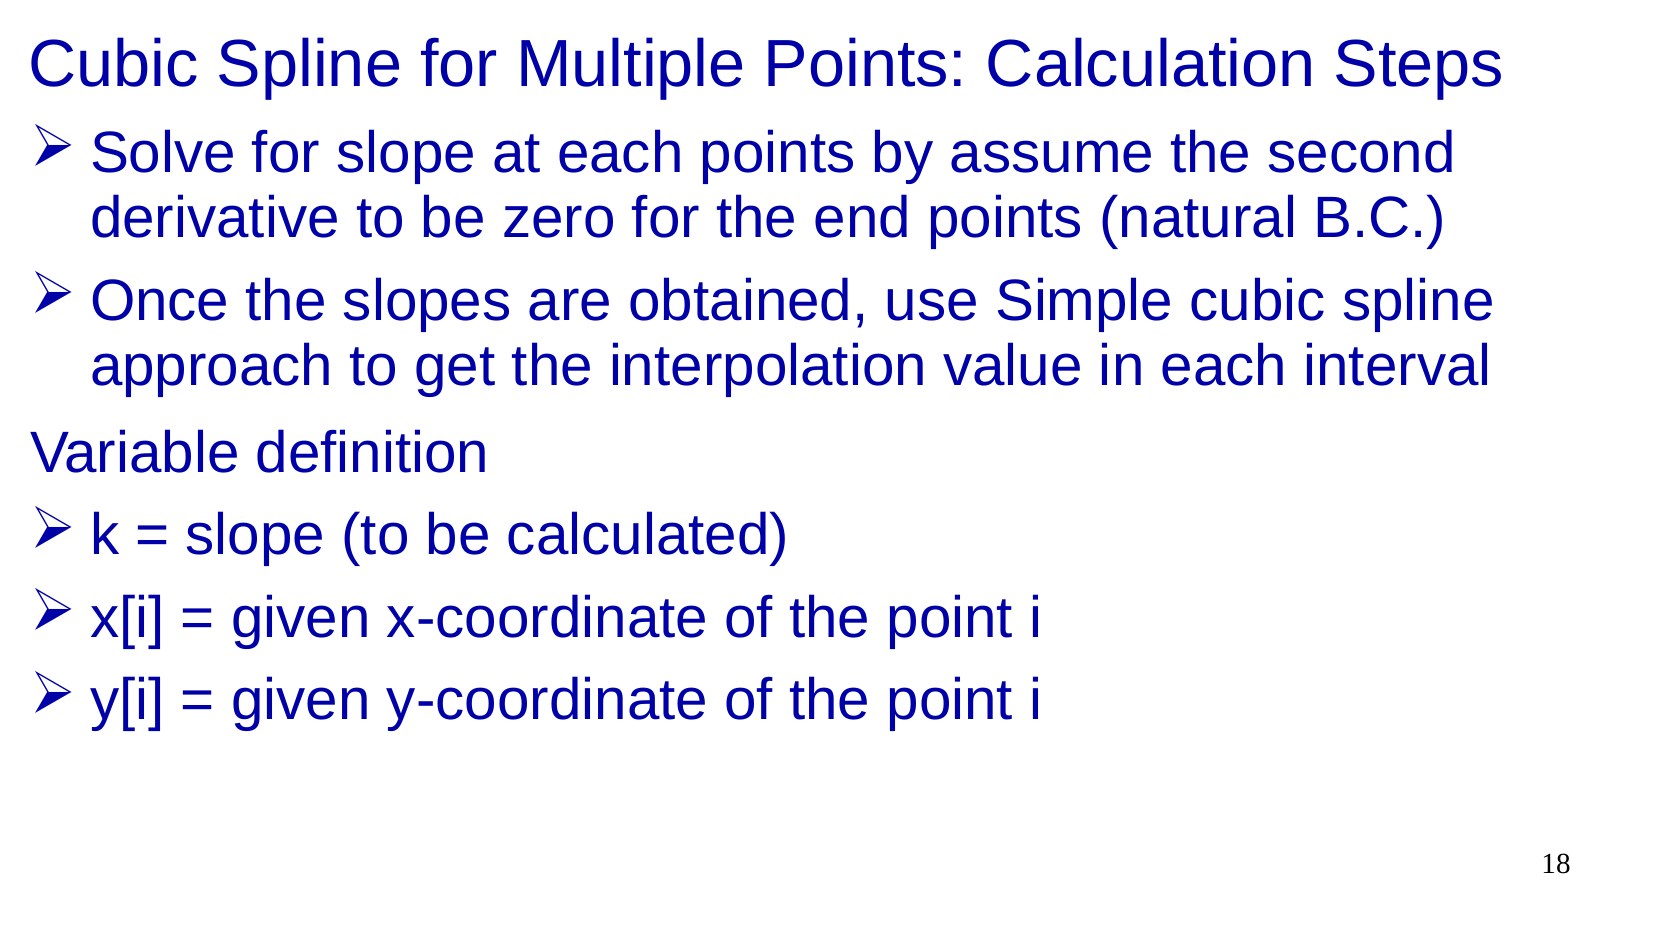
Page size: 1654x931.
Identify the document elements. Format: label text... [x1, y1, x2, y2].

title Cubic Spline for Multiple Points: Calculation Steps [28, 21, 1626, 106]
list Solve for slope at each points by assume the second derivative to be zero for the end points (natural B.C.) Once the slopes are obtained, use Simple cubic spline approach to get the interpolation value in each interval Variable definition k = slope (to be calculated) x[i] = given x-coordinate of the point i y[i] = given y-coordinate of the point i [30, 120, 1645, 916]
